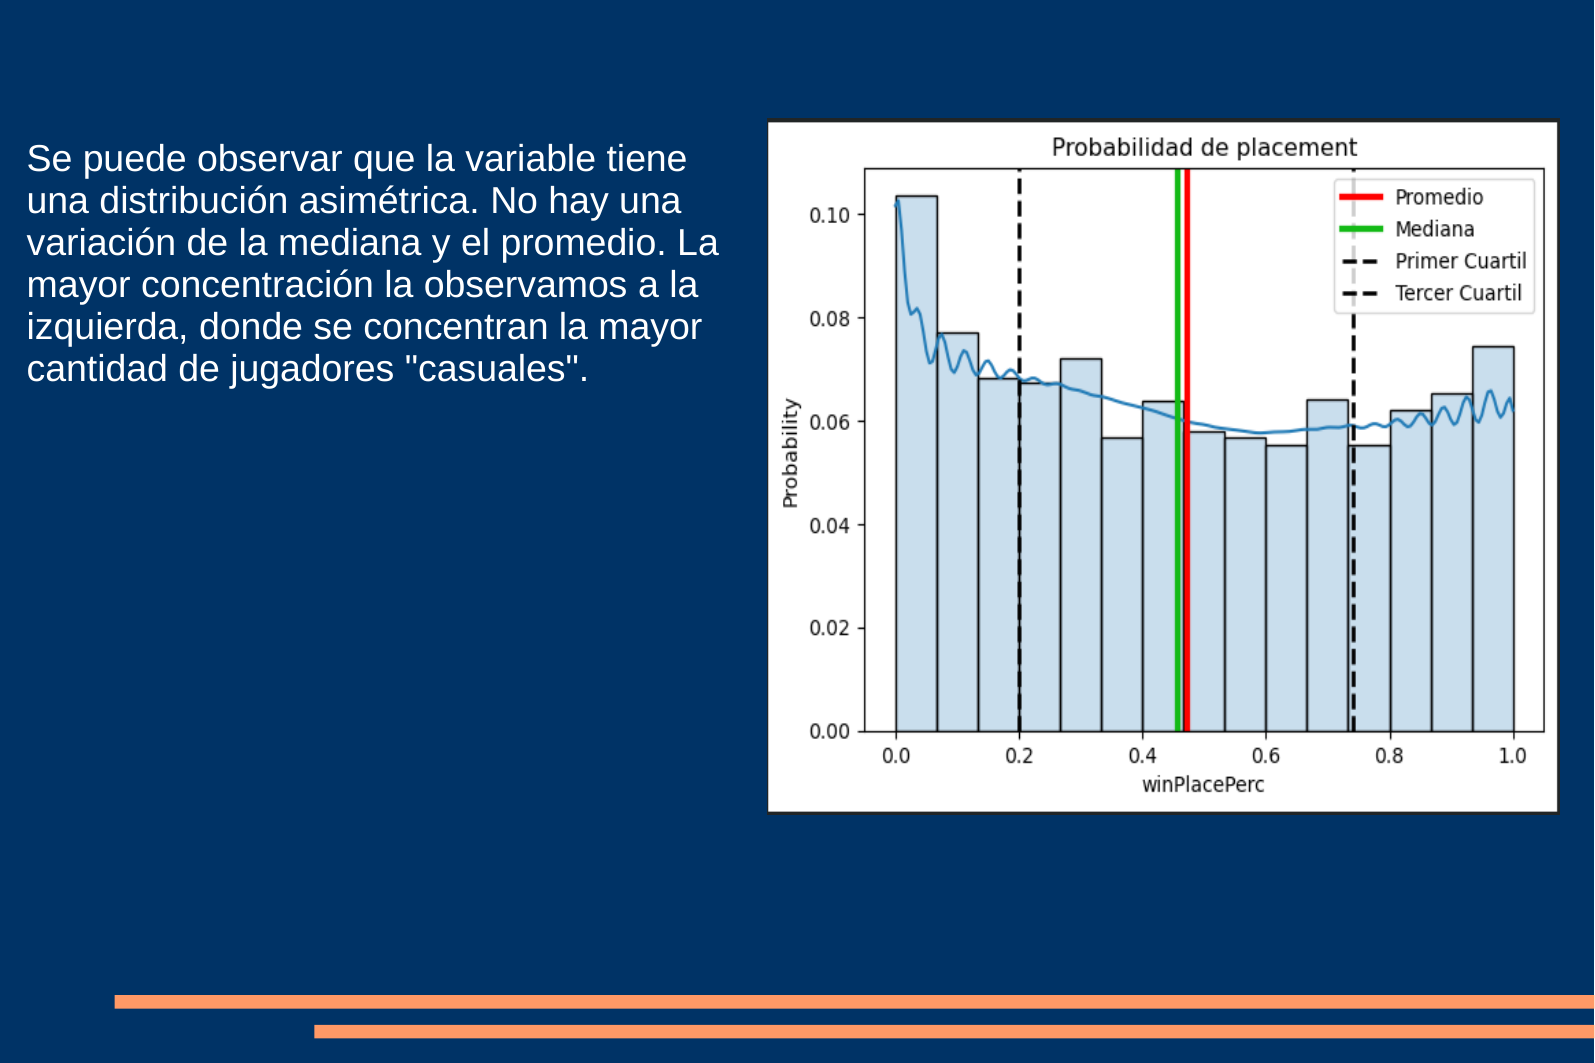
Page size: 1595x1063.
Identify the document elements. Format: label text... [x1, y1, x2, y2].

text_box Se puede observar que la variable tiene una distribución asimétrica. No hay una variación de la mediana y el promedio. La mayor concentración la observamos a la izquierda, donde se concentran la mayor cantidad de jugadores "casuales". [11, 129, 757, 544]
picture [767, 118, 1560, 815]
